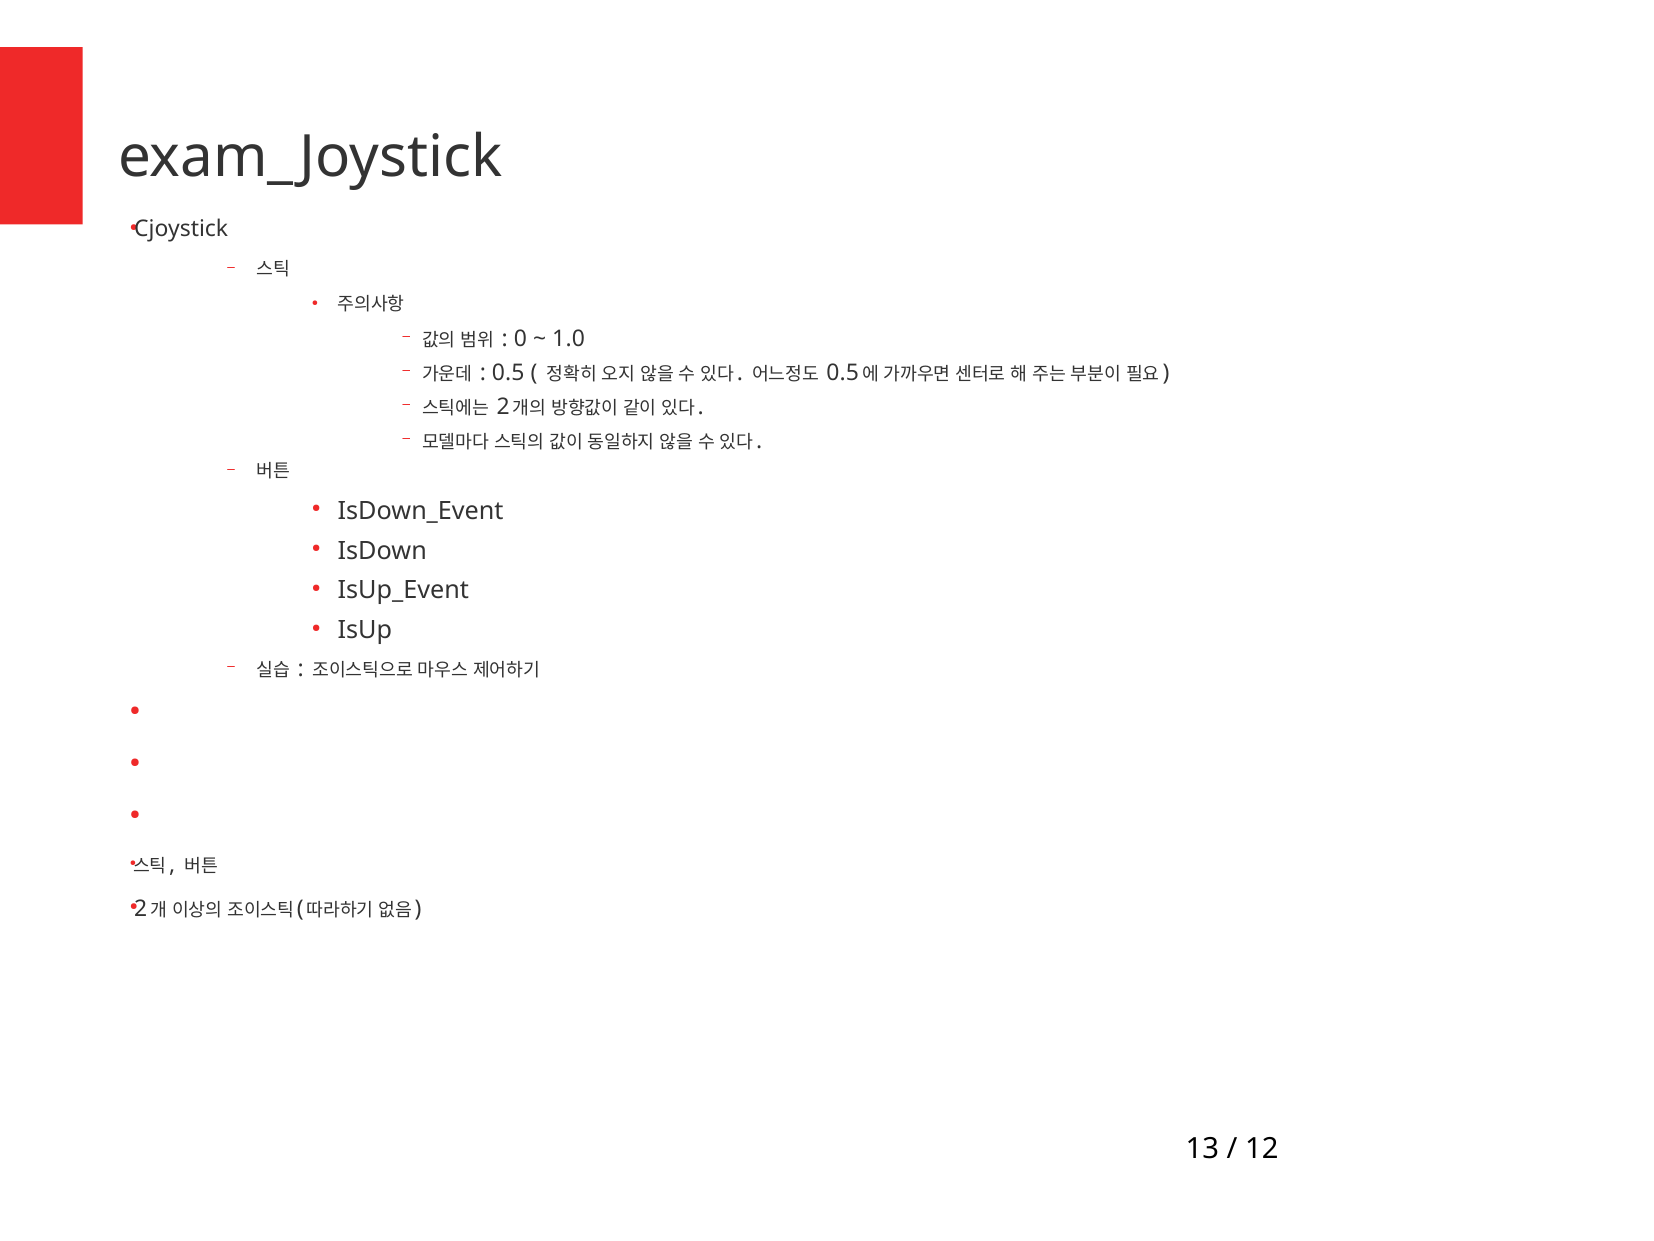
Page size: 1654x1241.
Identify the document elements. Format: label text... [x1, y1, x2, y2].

list Cjoystick 스틱 주의사항 값의 범위 : 0 ~ 1.0 가운데 : 0.5 ( 정확히 오지 않을 수 있다. 어느정도 0.5에 가까우면 센터로 해 주는 부분이 필요) 스틱에는 2개의 방향값이 같이 있다. 모델마다 스틱의 값이 동일하지 않을 수 있다. 버튼 IsDown_Event IsDown IsUp_Event IsUp 실습 : 조이스틱으로 마우스 제어하기 스틱, 버튼 2개 이상의 조이스틱(따라하기 없음) [129, 213, 1548, 934]
title exam_Joystick [118, 49, 1571, 257]
text_box / 12 [1185, 1129, 1571, 1216]
